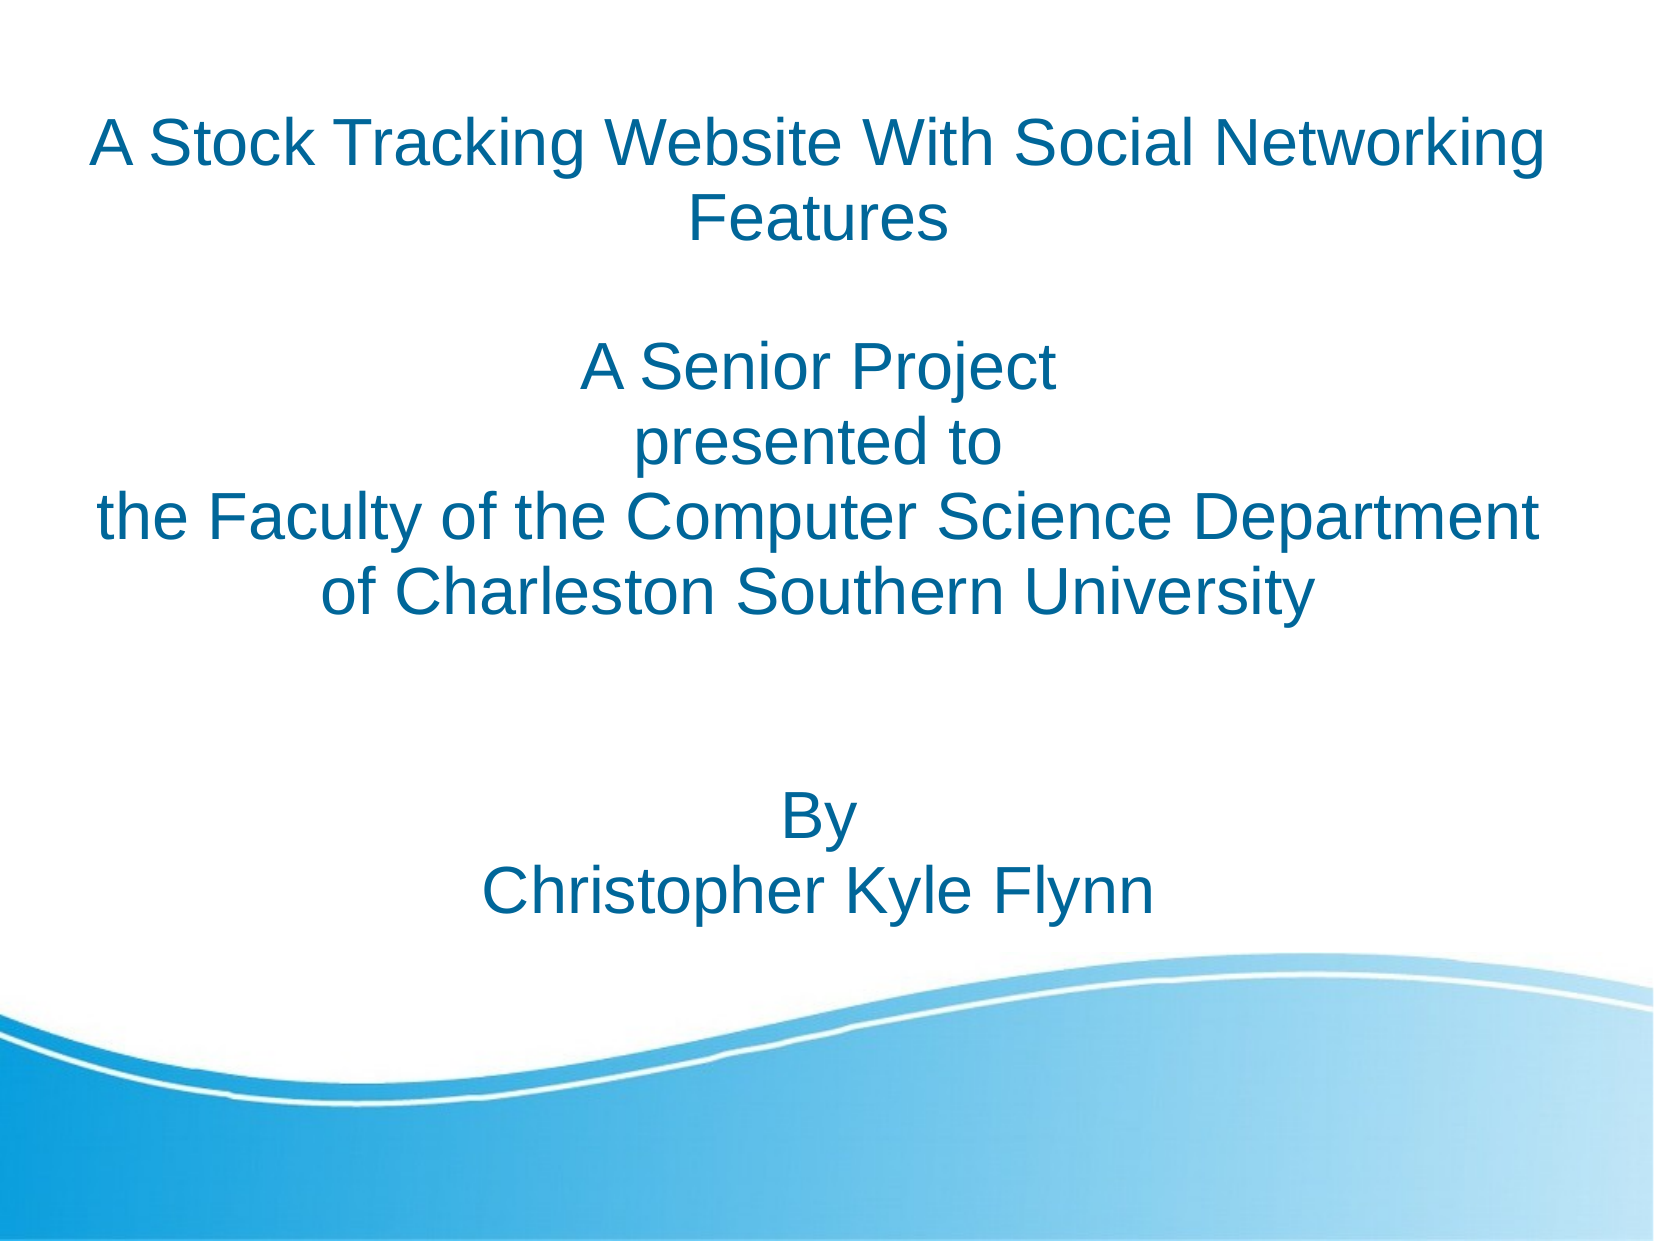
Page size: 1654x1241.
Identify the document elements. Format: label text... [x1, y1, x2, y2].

picture [0, 952, 1654, 1241]
title A Stock Tracking Website With Social Networking Features A Senior Project presented to the Faculty of the Computer Science Department of Charleston Southern University By Christopher Kyle Flynn [75, 105, 1564, 928]
